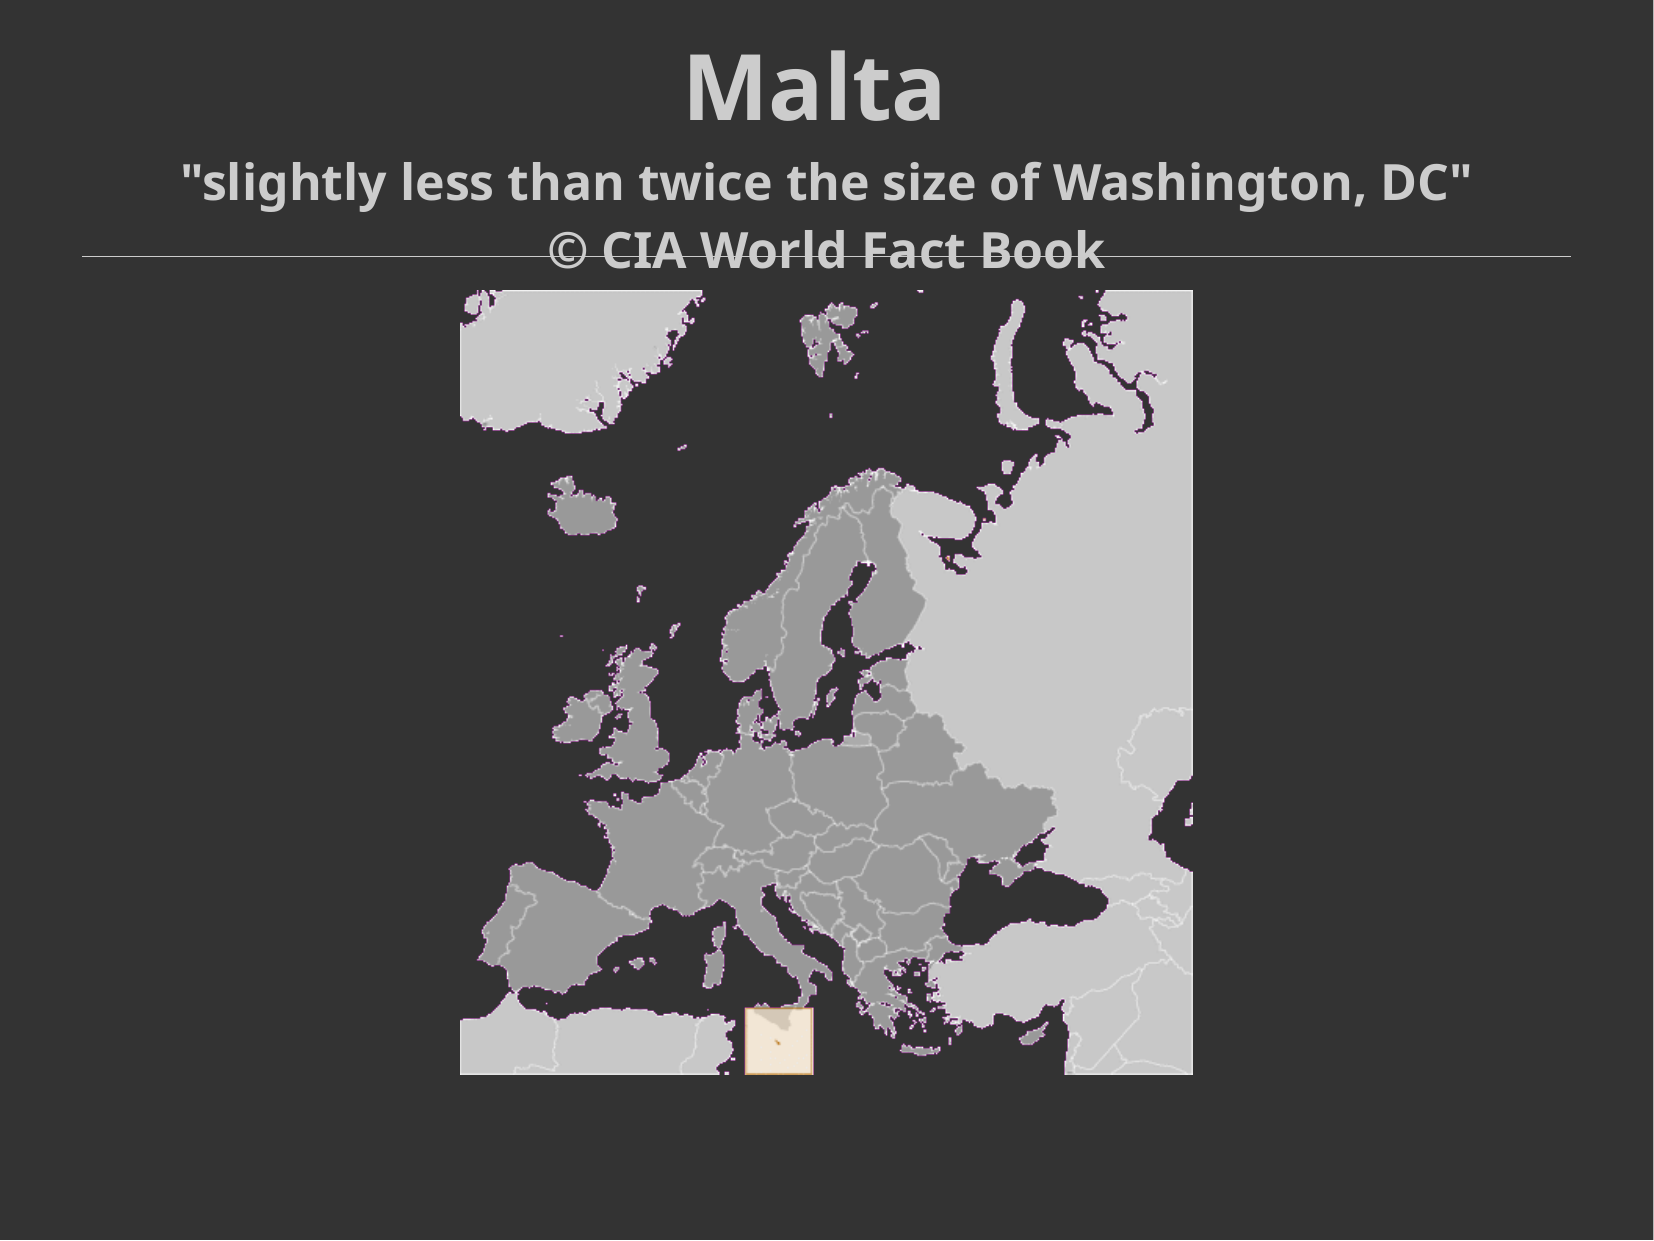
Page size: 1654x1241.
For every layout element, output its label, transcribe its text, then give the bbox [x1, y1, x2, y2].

picture [460, 290, 1193, 1075]
title Malta "slightly less than twice the size of Washington, DC" © CIA World Fact Book [82, 41, 1571, 265]
